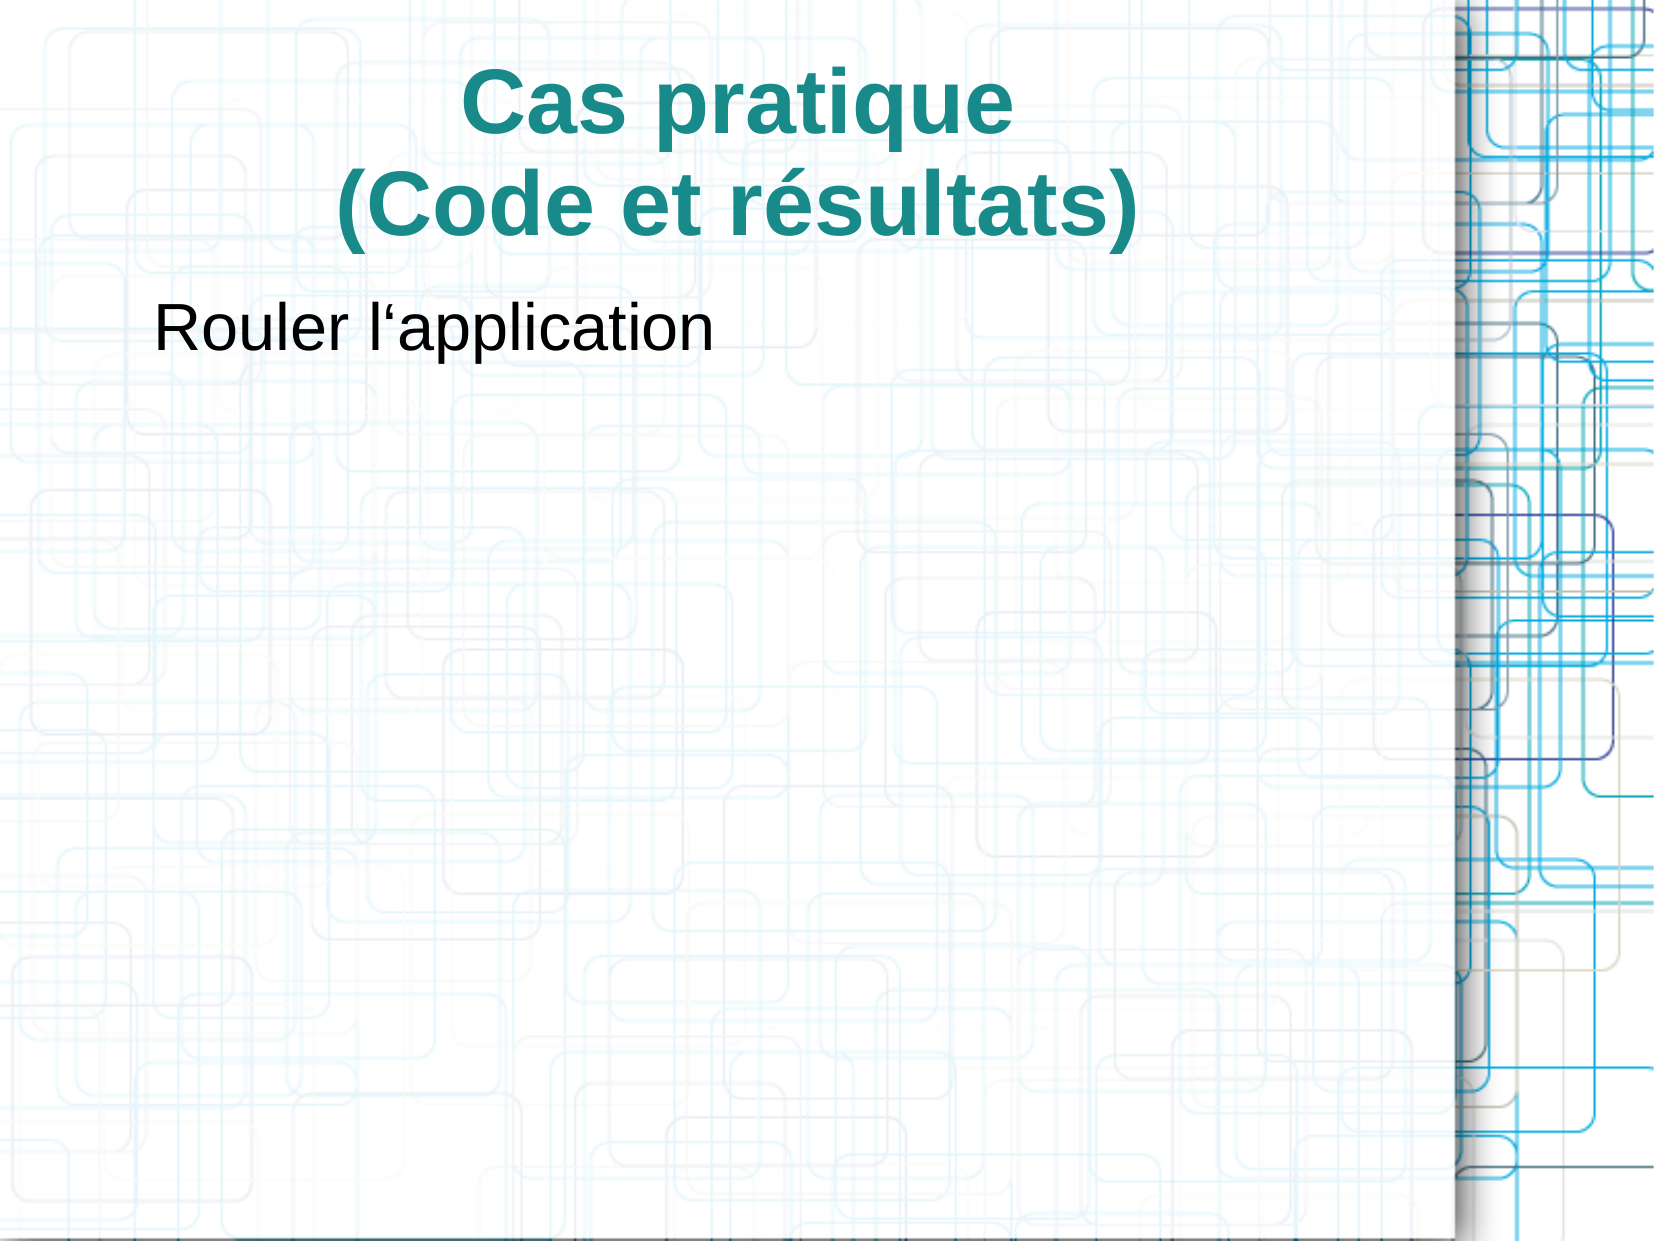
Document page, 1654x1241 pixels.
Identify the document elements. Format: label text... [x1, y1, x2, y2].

list Rouler l‘application [82, 290, 1418, 1010]
title Cas pratique (Code et résultats) [59, 49, 1418, 257]
picture [0, 0, 1654, 1241]
